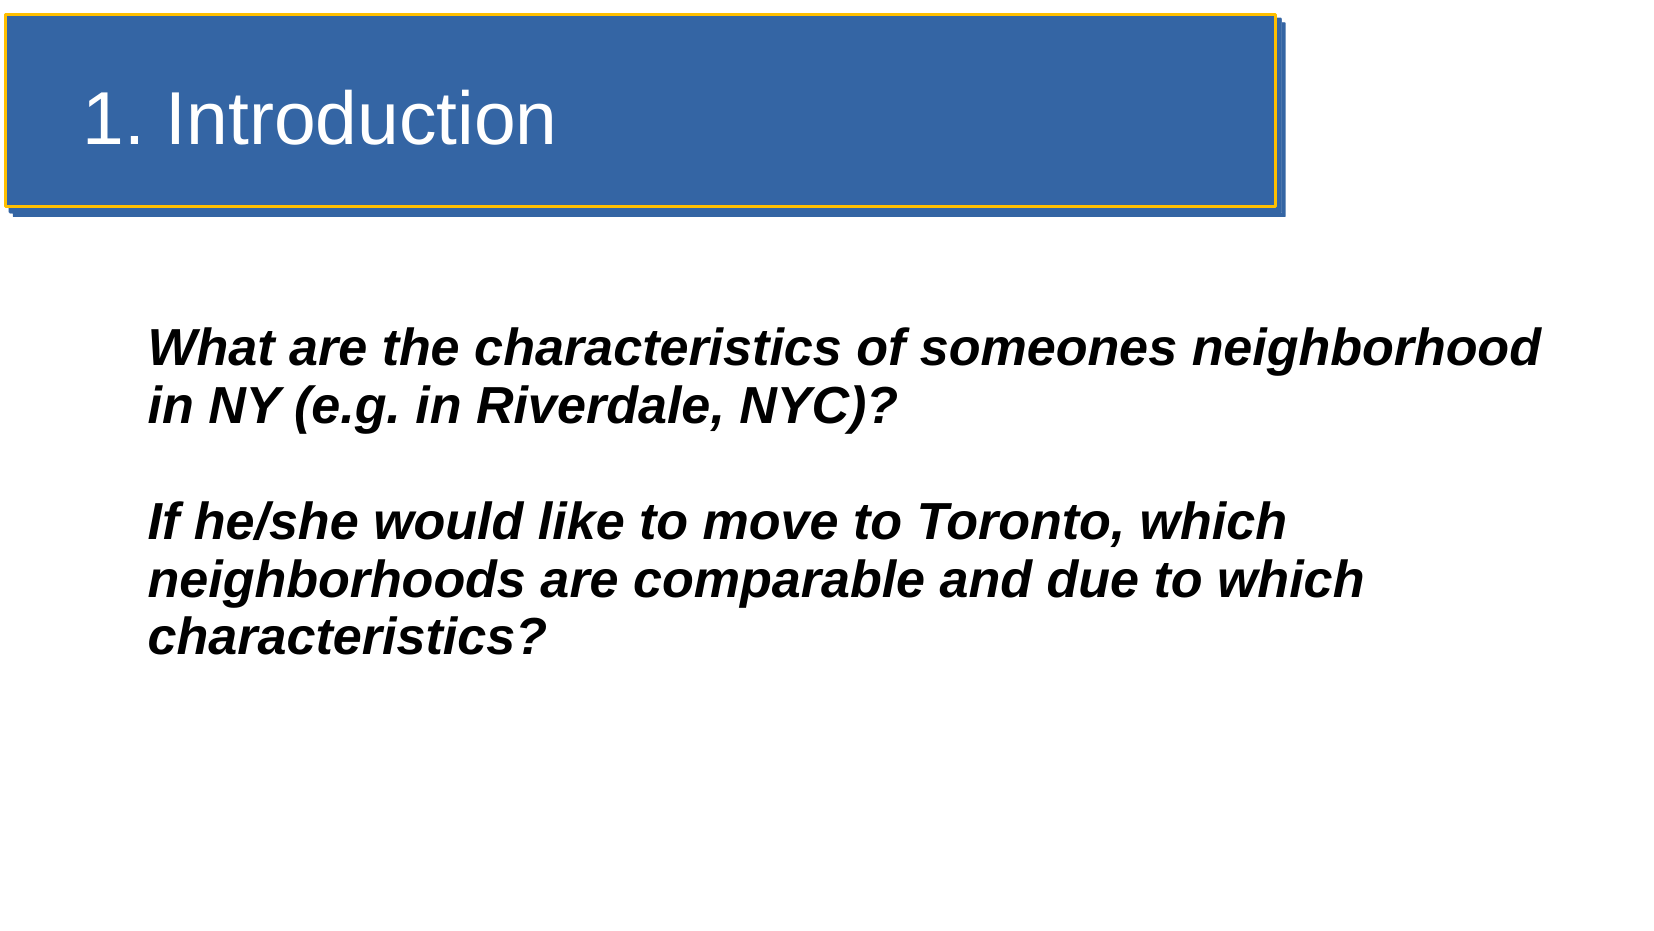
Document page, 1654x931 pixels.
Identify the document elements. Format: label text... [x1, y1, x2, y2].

list What are the characteristics of someones neighborhood in NY (e.g. in Riverdale, NYC)? If he/she would like to move to Toronto, which neighborhoods are comparable and due to which characteristics? [88, 236, 1565, 798]
title 1. Introduction [82, 44, 1235, 192]
